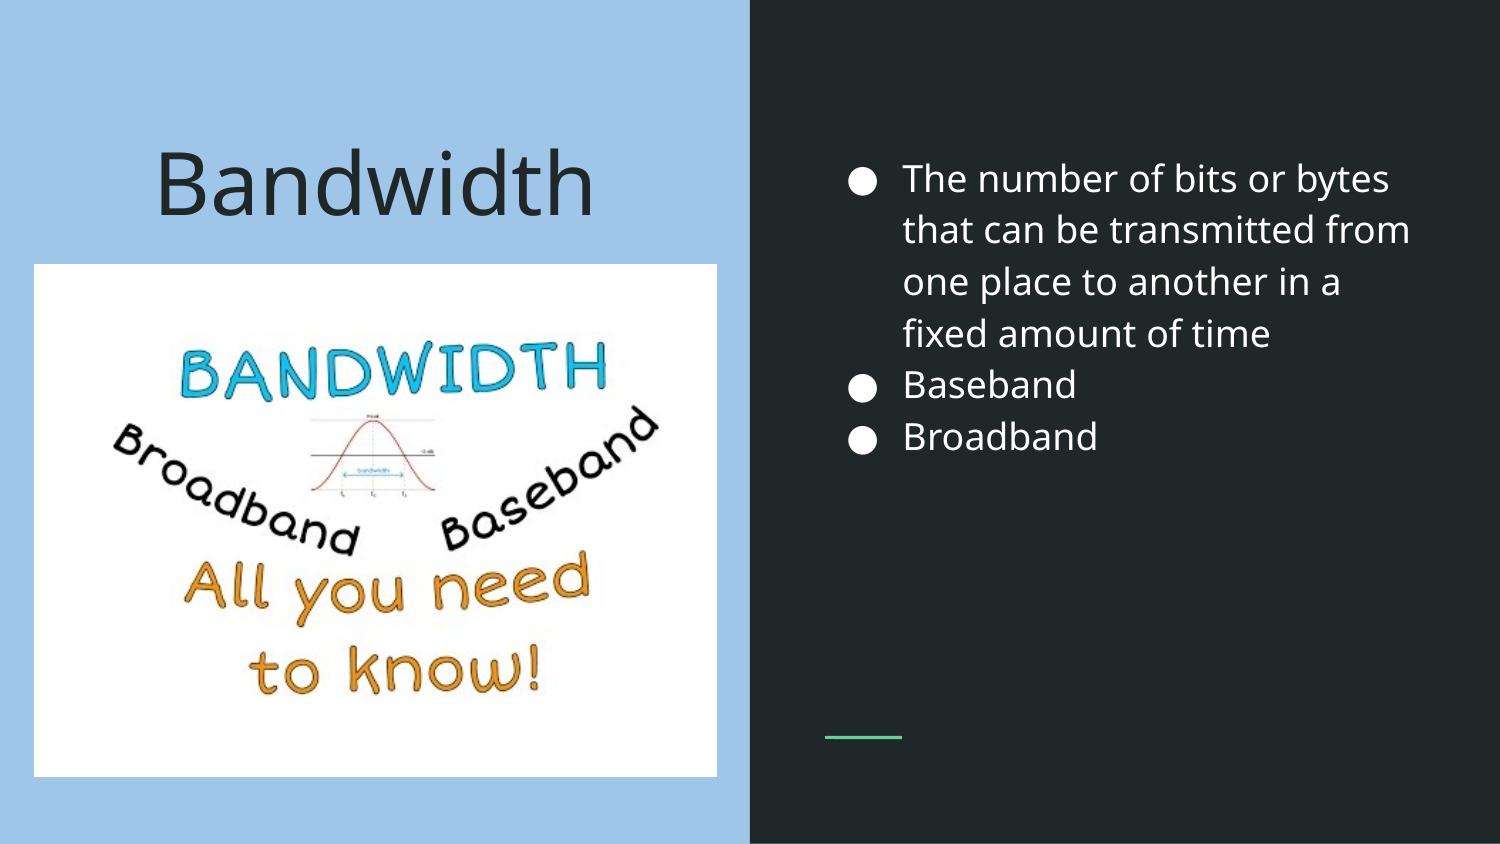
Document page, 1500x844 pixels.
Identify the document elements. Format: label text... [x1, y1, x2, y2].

title Bandwidth [43, 0, 708, 248]
list The number of bits or bytes that can be transmitted from one place to another in a fixed amount of time Baseband Broadband [812, 0, 1442, 607]
picture [34, 264, 717, 777]
